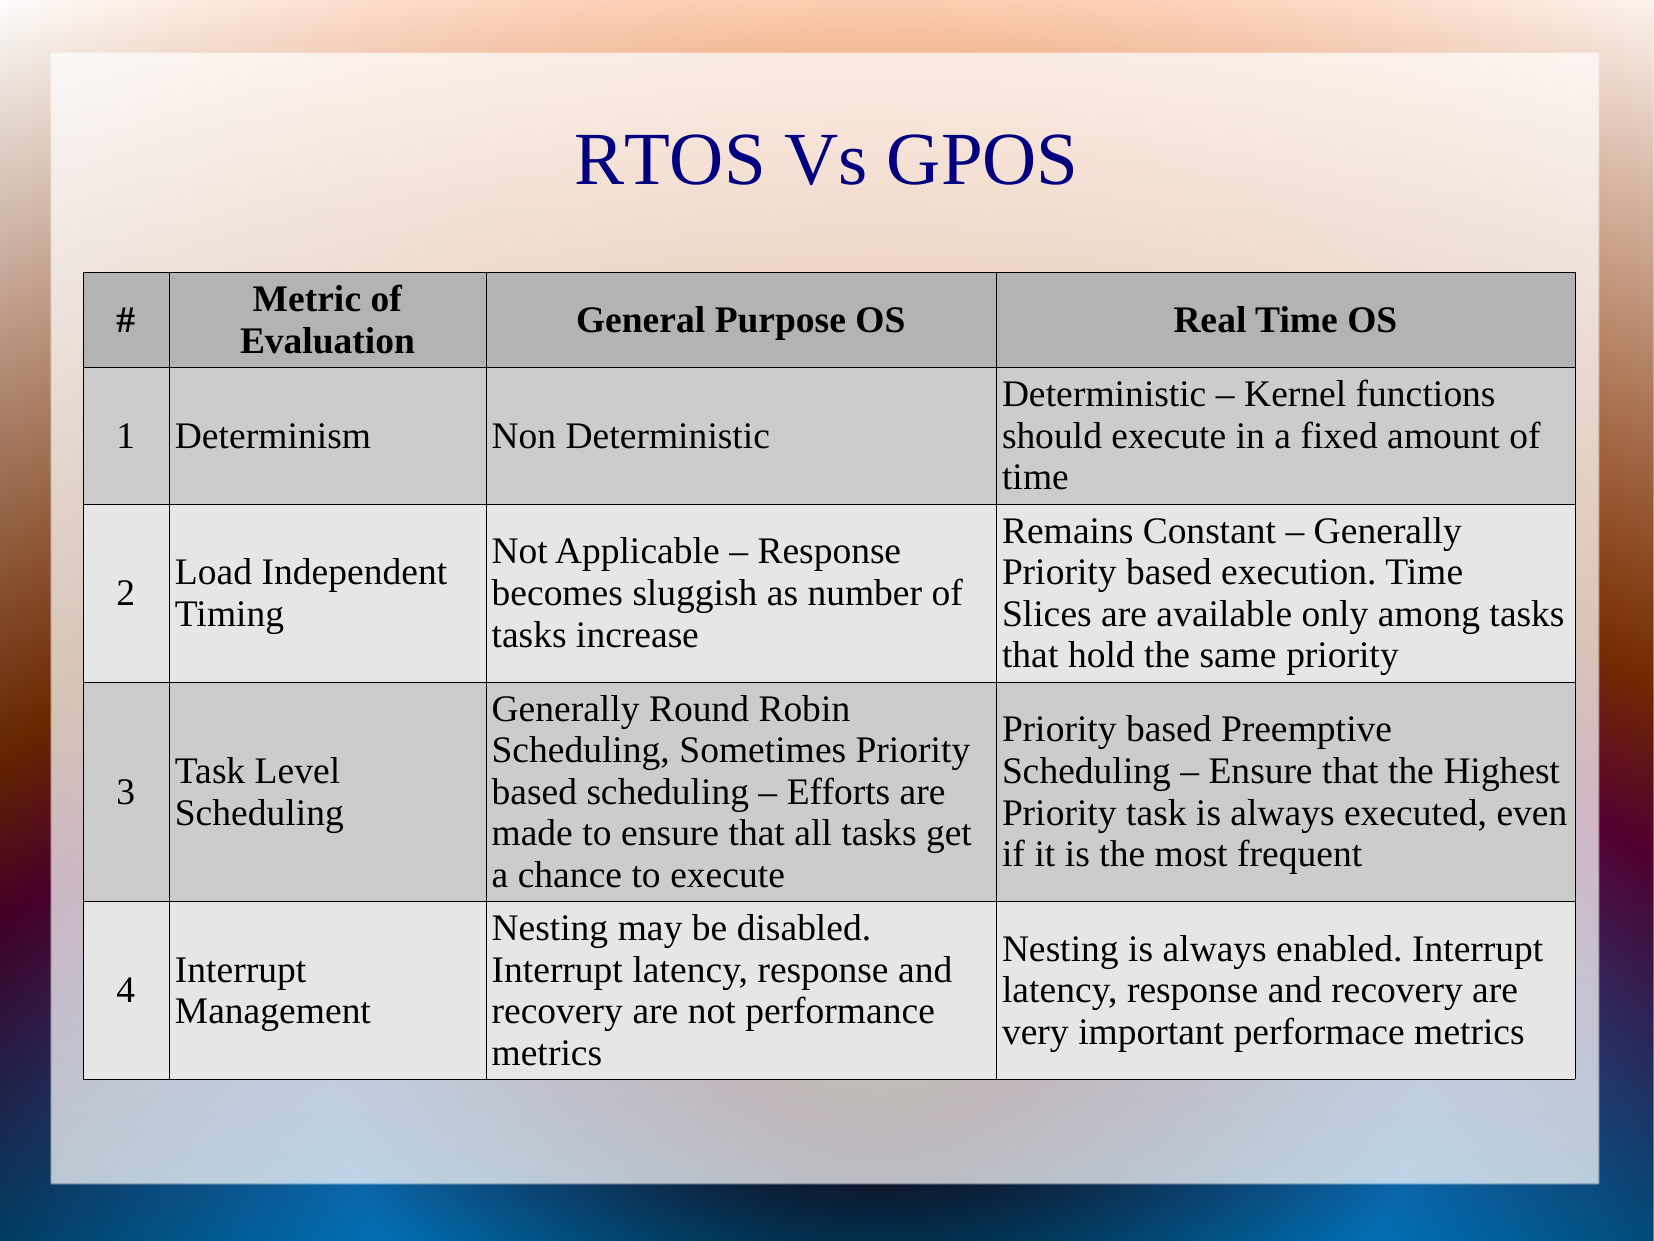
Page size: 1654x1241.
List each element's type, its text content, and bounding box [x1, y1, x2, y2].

table_cell Nesting is always enabled. Interrupt latency, response and recovery are very important performace metrics [997, 902, 1575, 1079]
table_cell Remains Constant – Generally Priority based execution. Time Slices are available only among tasks that hold the same priority [997, 505, 1575, 682]
table_cell Determinism [170, 368, 486, 504]
table_cell Interrupt Management [170, 902, 486, 1079]
table_cell Task Level Scheduling [170, 683, 486, 901]
table_cell Non Deterministic [487, 368, 996, 504]
table_header Real Time OS [997, 273, 1575, 367]
table_cell Nesting may be disabled. Interrupt latency, response and recovery are not performance metrics [487, 902, 996, 1079]
title RTOS Vs GPOS [82, 55, 1571, 263]
picture [0, 0, 1654, 1241]
table_cell 1 [84, 368, 169, 504]
table_cell 3 [84, 683, 169, 901]
table_cell Not Applicable – Response becomes sluggish as number of tasks increase [487, 505, 996, 682]
table_cell Load Independent Timing [170, 505, 486, 682]
table_cell Generally Round Robin Scheduling, Sometimes Priority based scheduling – Efforts are made to ensure that all tasks get a chance to execute [487, 683, 996, 901]
table_cell 2 [84, 505, 169, 682]
table_cell 4 [84, 902, 169, 1079]
table_header General Purpose OS [487, 273, 996, 367]
table_header Metric of Evaluation [170, 273, 486, 367]
table_header # [84, 273, 169, 367]
table_cell Priority based Preemptive Scheduling – Ensure that the Highest Priority task is always executed, even if it is the most frequent [997, 683, 1575, 901]
table_cell Deterministic – Kernel functions should execute in a fixed amount of time [997, 368, 1575, 504]
